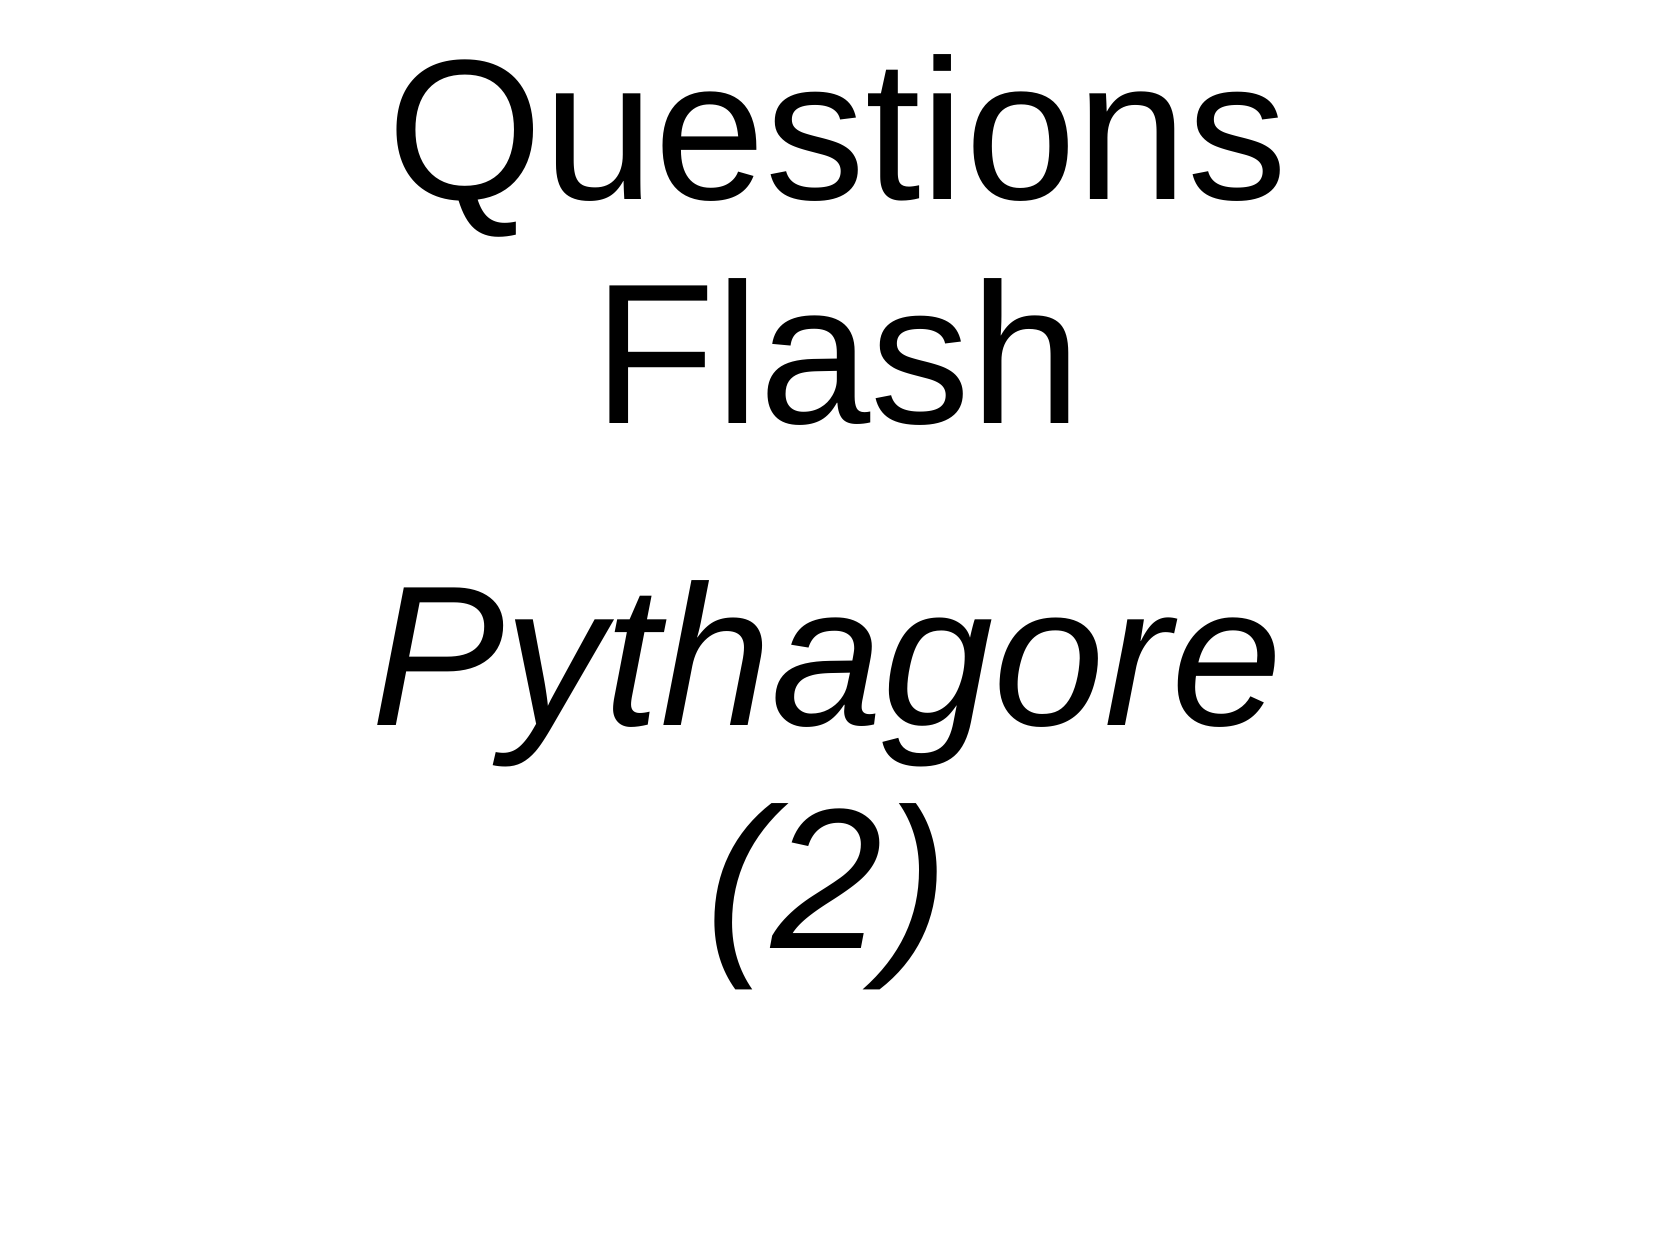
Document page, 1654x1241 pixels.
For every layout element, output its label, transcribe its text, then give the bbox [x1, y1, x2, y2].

title Questions Flash [10, 5, 1654, 479]
title Pythagore (2) [0, 531, 1654, 1004]
